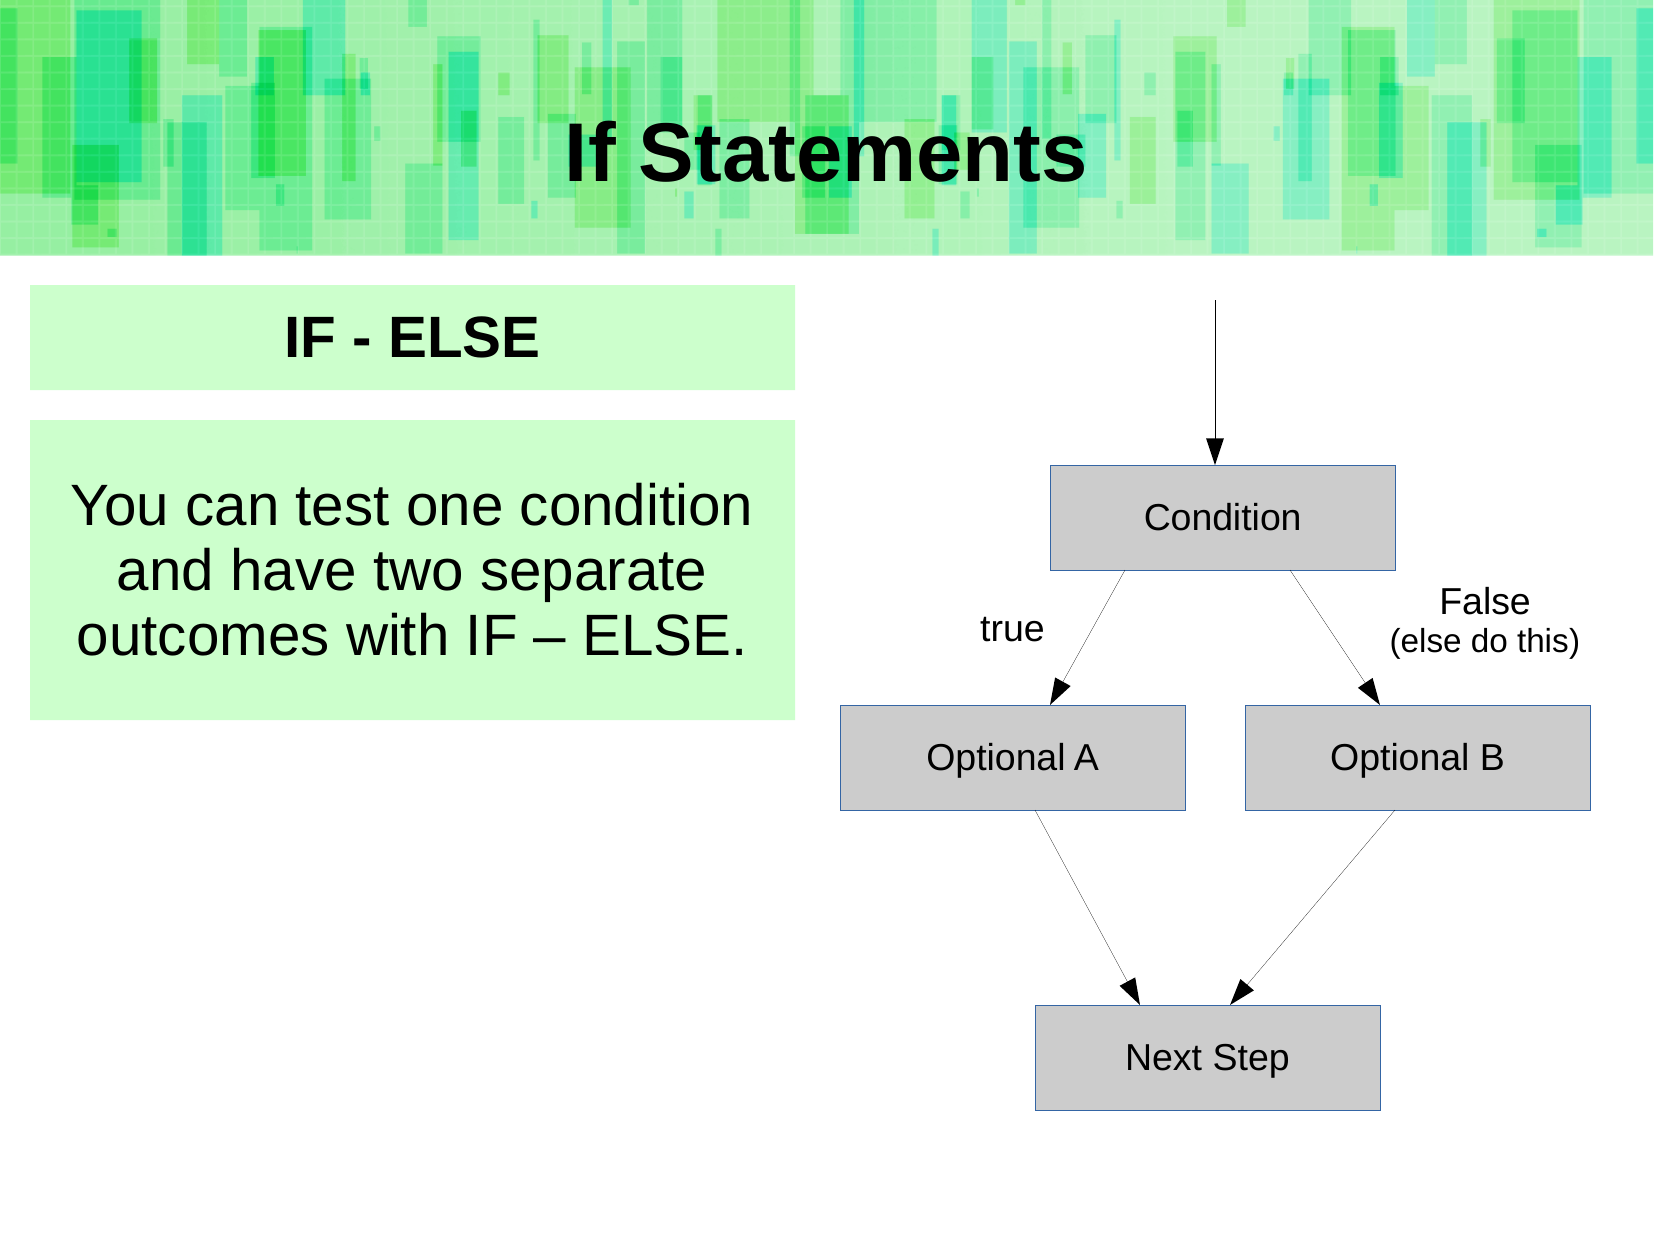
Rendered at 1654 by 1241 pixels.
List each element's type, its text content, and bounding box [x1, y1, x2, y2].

title If Statements [82, 49, 1571, 257]
text_box Next Step [1035, 1005, 1381, 1111]
subtitle You can test one condition and have two separate outcomes with IF – ELSE. [30, 420, 796, 721]
text_box False (else do this) [1365, 573, 1606, 668]
text_box Optional A [840, 705, 1186, 811]
text_box true [930, 600, 1096, 657]
text_box Condition [1050, 465, 1396, 571]
text_box Optional B [1245, 705, 1591, 811]
picture [0, 0, 1654, 1241]
text_box IF - ELSE [30, 285, 796, 391]
